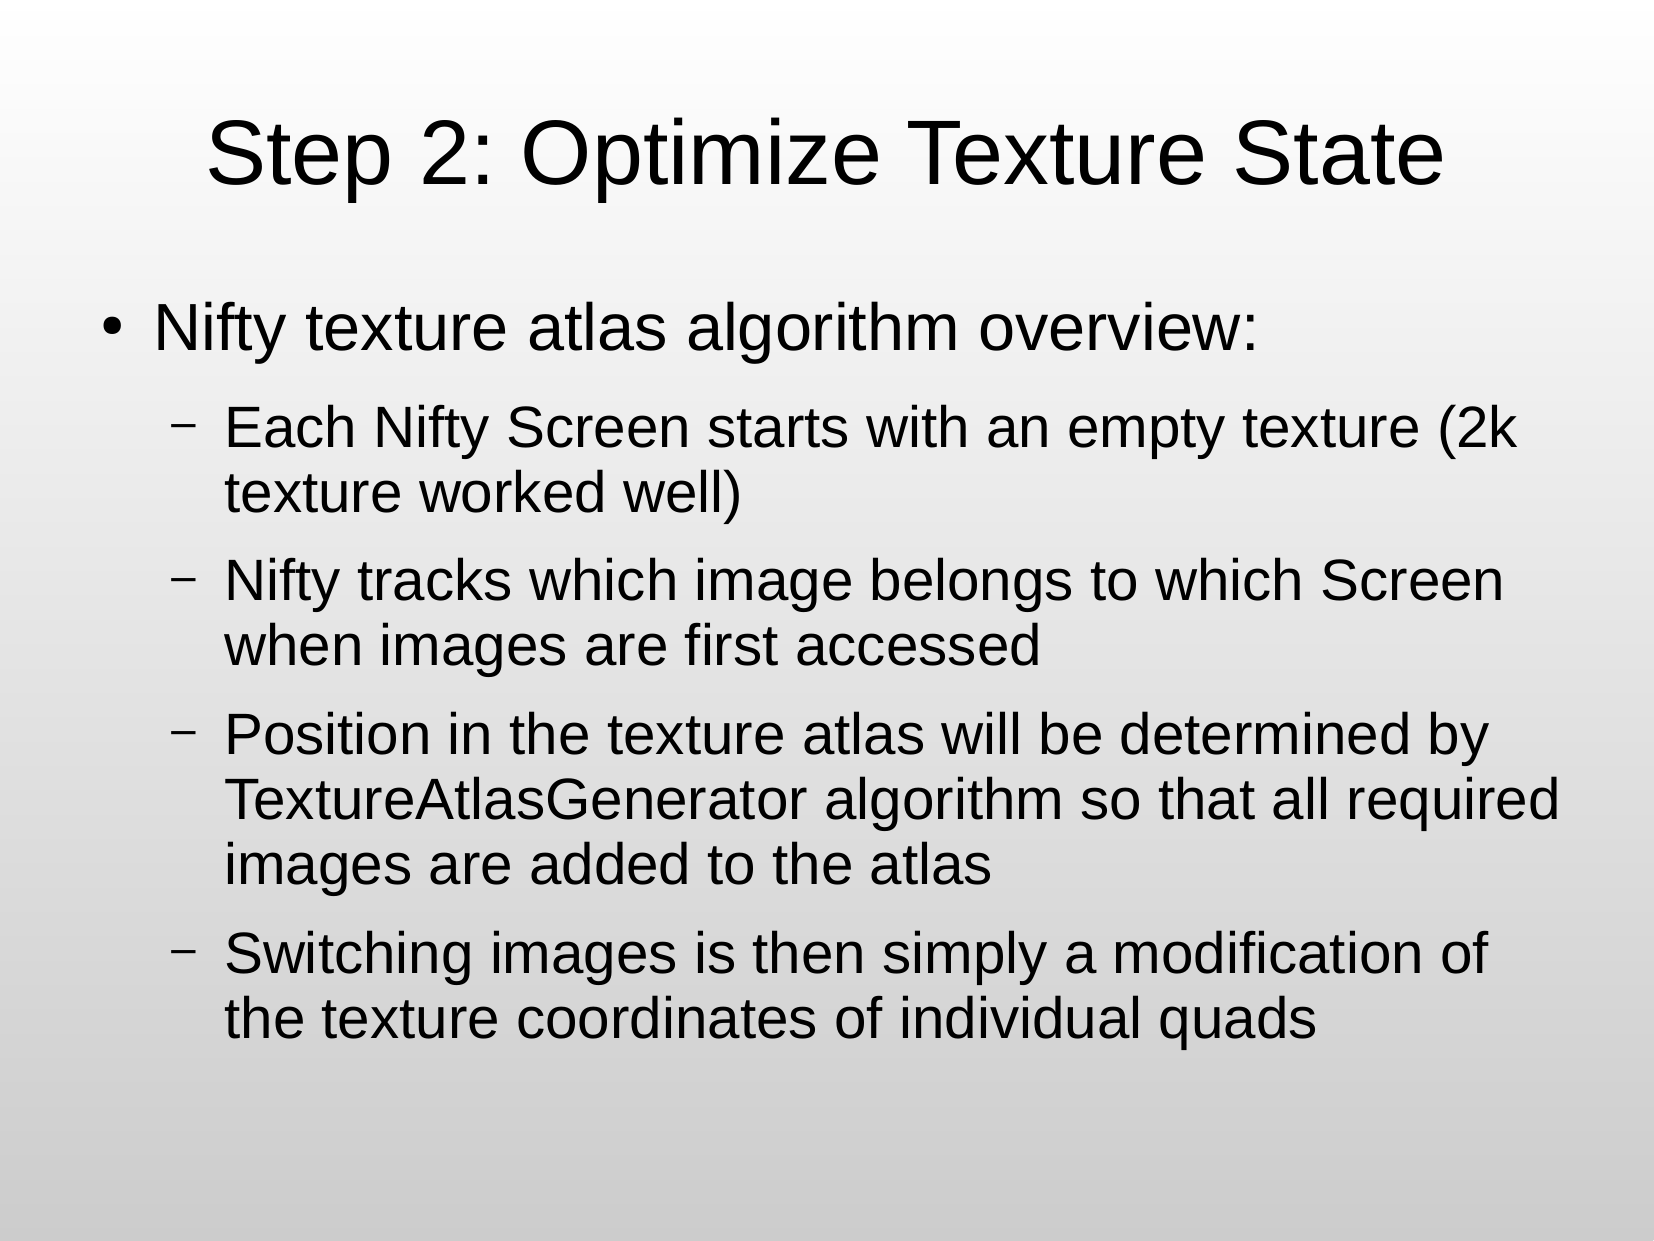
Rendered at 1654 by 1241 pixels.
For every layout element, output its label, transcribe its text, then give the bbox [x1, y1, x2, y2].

list Nifty texture atlas algorithm overview: Each Nifty Screen starts with an empty texture (2k texture worked well) Nifty tracks which image belongs to which Screen when images are first accessed Position in the texture atlas will be determined by TextureAtlasGenerator algorithm so that all required images are added to the atlas Switching images is then simply a modification of the texture coordinates of individual quads [82, 290, 1571, 1109]
title Step 2: Optimize Texture State [82, 49, 1571, 257]
